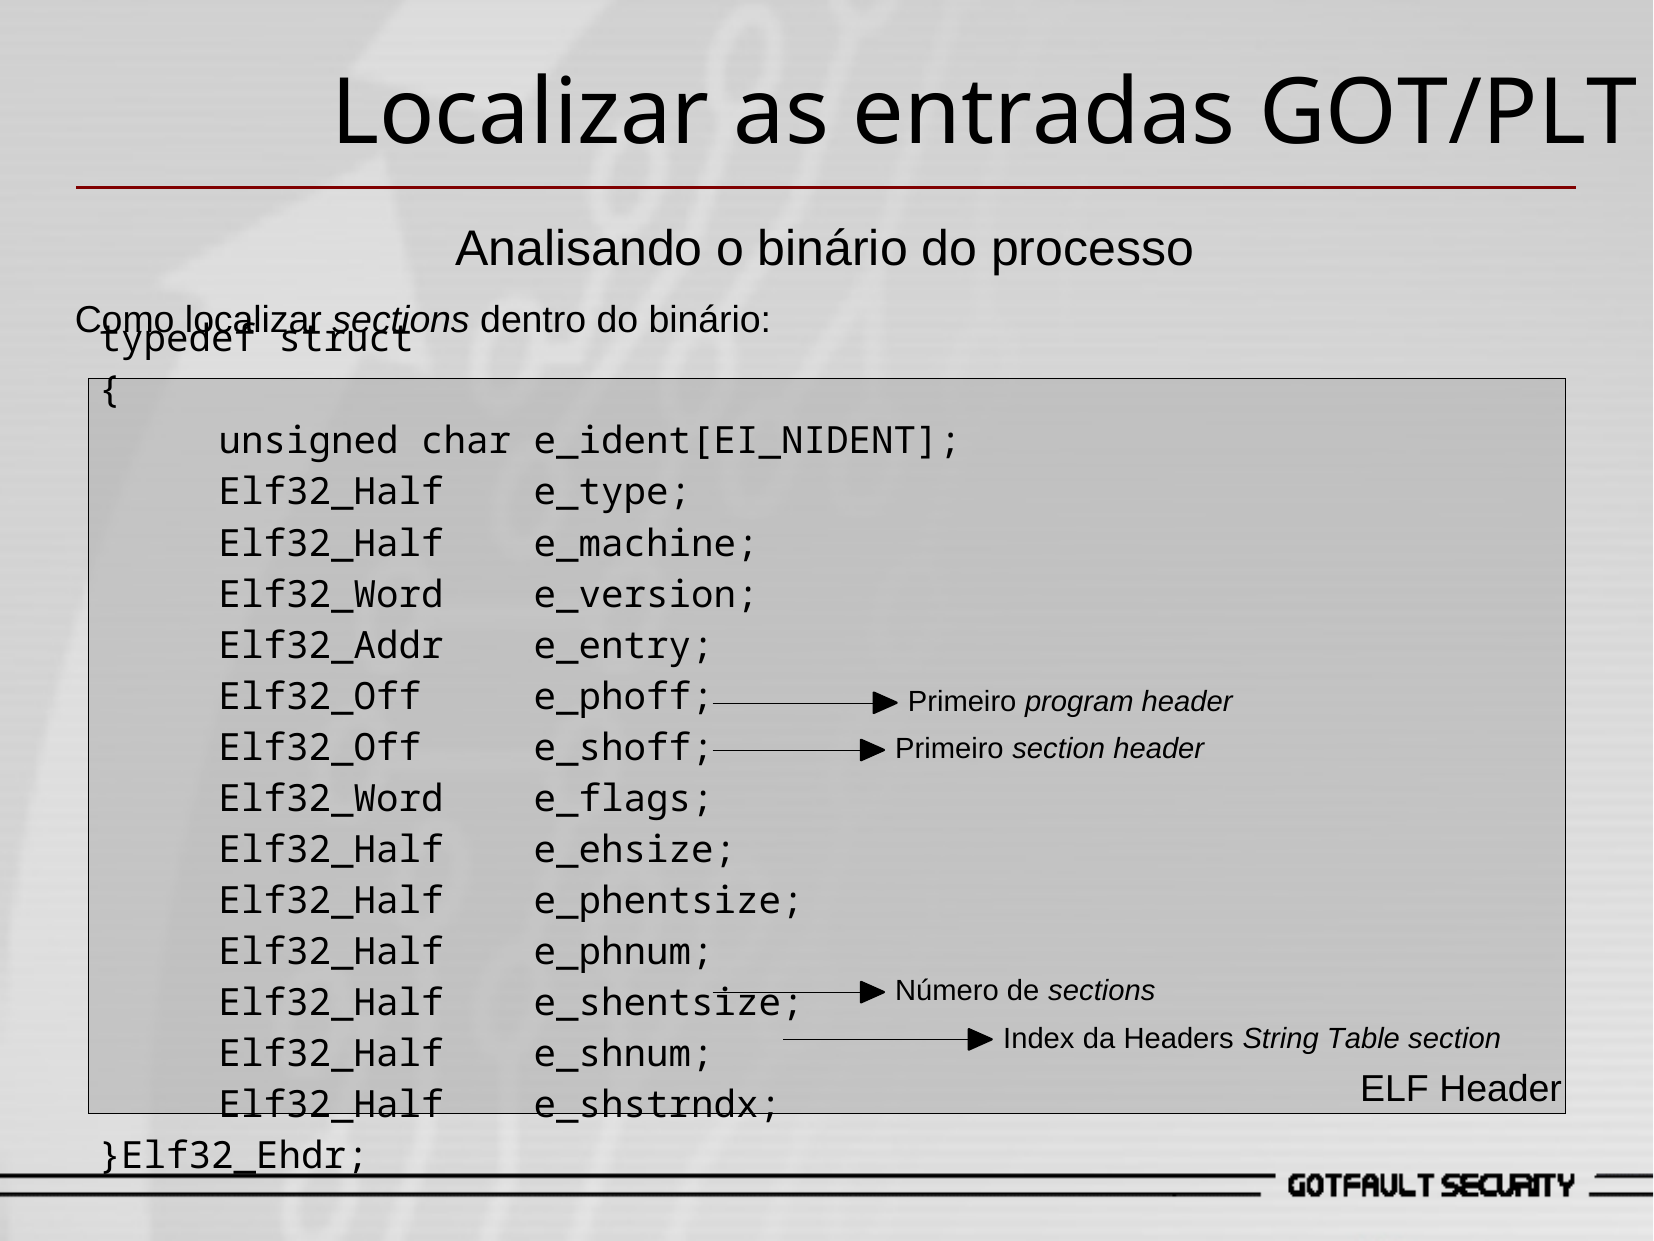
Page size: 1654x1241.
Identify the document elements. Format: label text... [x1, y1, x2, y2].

text_box Index da Headers String Table section [992, 1018, 1553, 1062]
text_box Analisando o binário do processo [52, 213, 1598, 291]
text_box typedef struct { unsigned char e_ident[EI_NIDENT]; Elf32_Half e_type; Elf32_Half e_machine; Elf32_Word e_version; Elf32_Addr e_entry; Elf32_Off e_phoff; Elf32_Off e_shoff; Elf32_Word e_flags; Elf32_Half e_ehsize; Elf32_Half e_phentsize; Elf32_Half e_phnum; Elf32_Half e_shentsize; Elf32_Half e_shnum; Elf32_Half e_shstrndx; }Elf32_Ehdr; [88, 378, 1566, 1114]
text_box Localizar as entradas GOT/PLT [15, 37, 1653, 196]
text_box ELF Header [1350, 1065, 1583, 1118]
picture [0, 0, 1654, 1241]
text_box Primeiro section header [885, 729, 1223, 773]
text_box Como localizar sections dentro do binário: [60, 291, 833, 354]
text_box Primeiro program header [897, 682, 1261, 726]
text_box Número de sections [885, 971, 1223, 1015]
